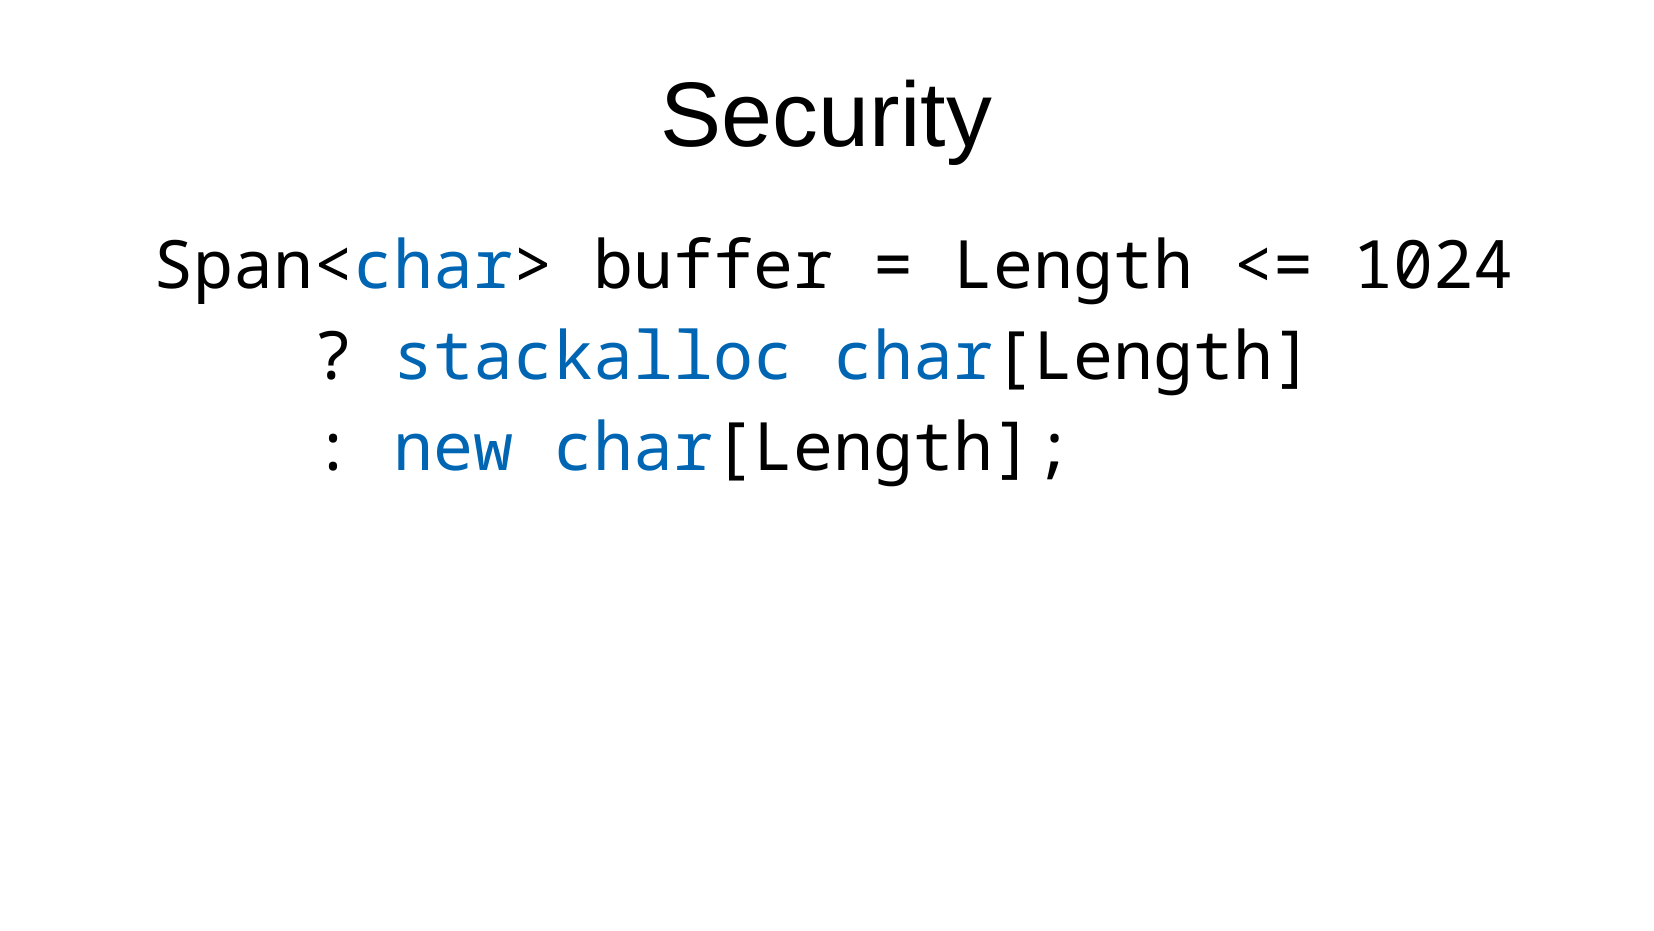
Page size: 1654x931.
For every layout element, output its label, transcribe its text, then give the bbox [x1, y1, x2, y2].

title Security [82, 37, 1571, 193]
list Span<char> buffer = Length <= 1024 ? stackalloc char[Length] : new char[Length]; [82, 217, 1571, 758]
